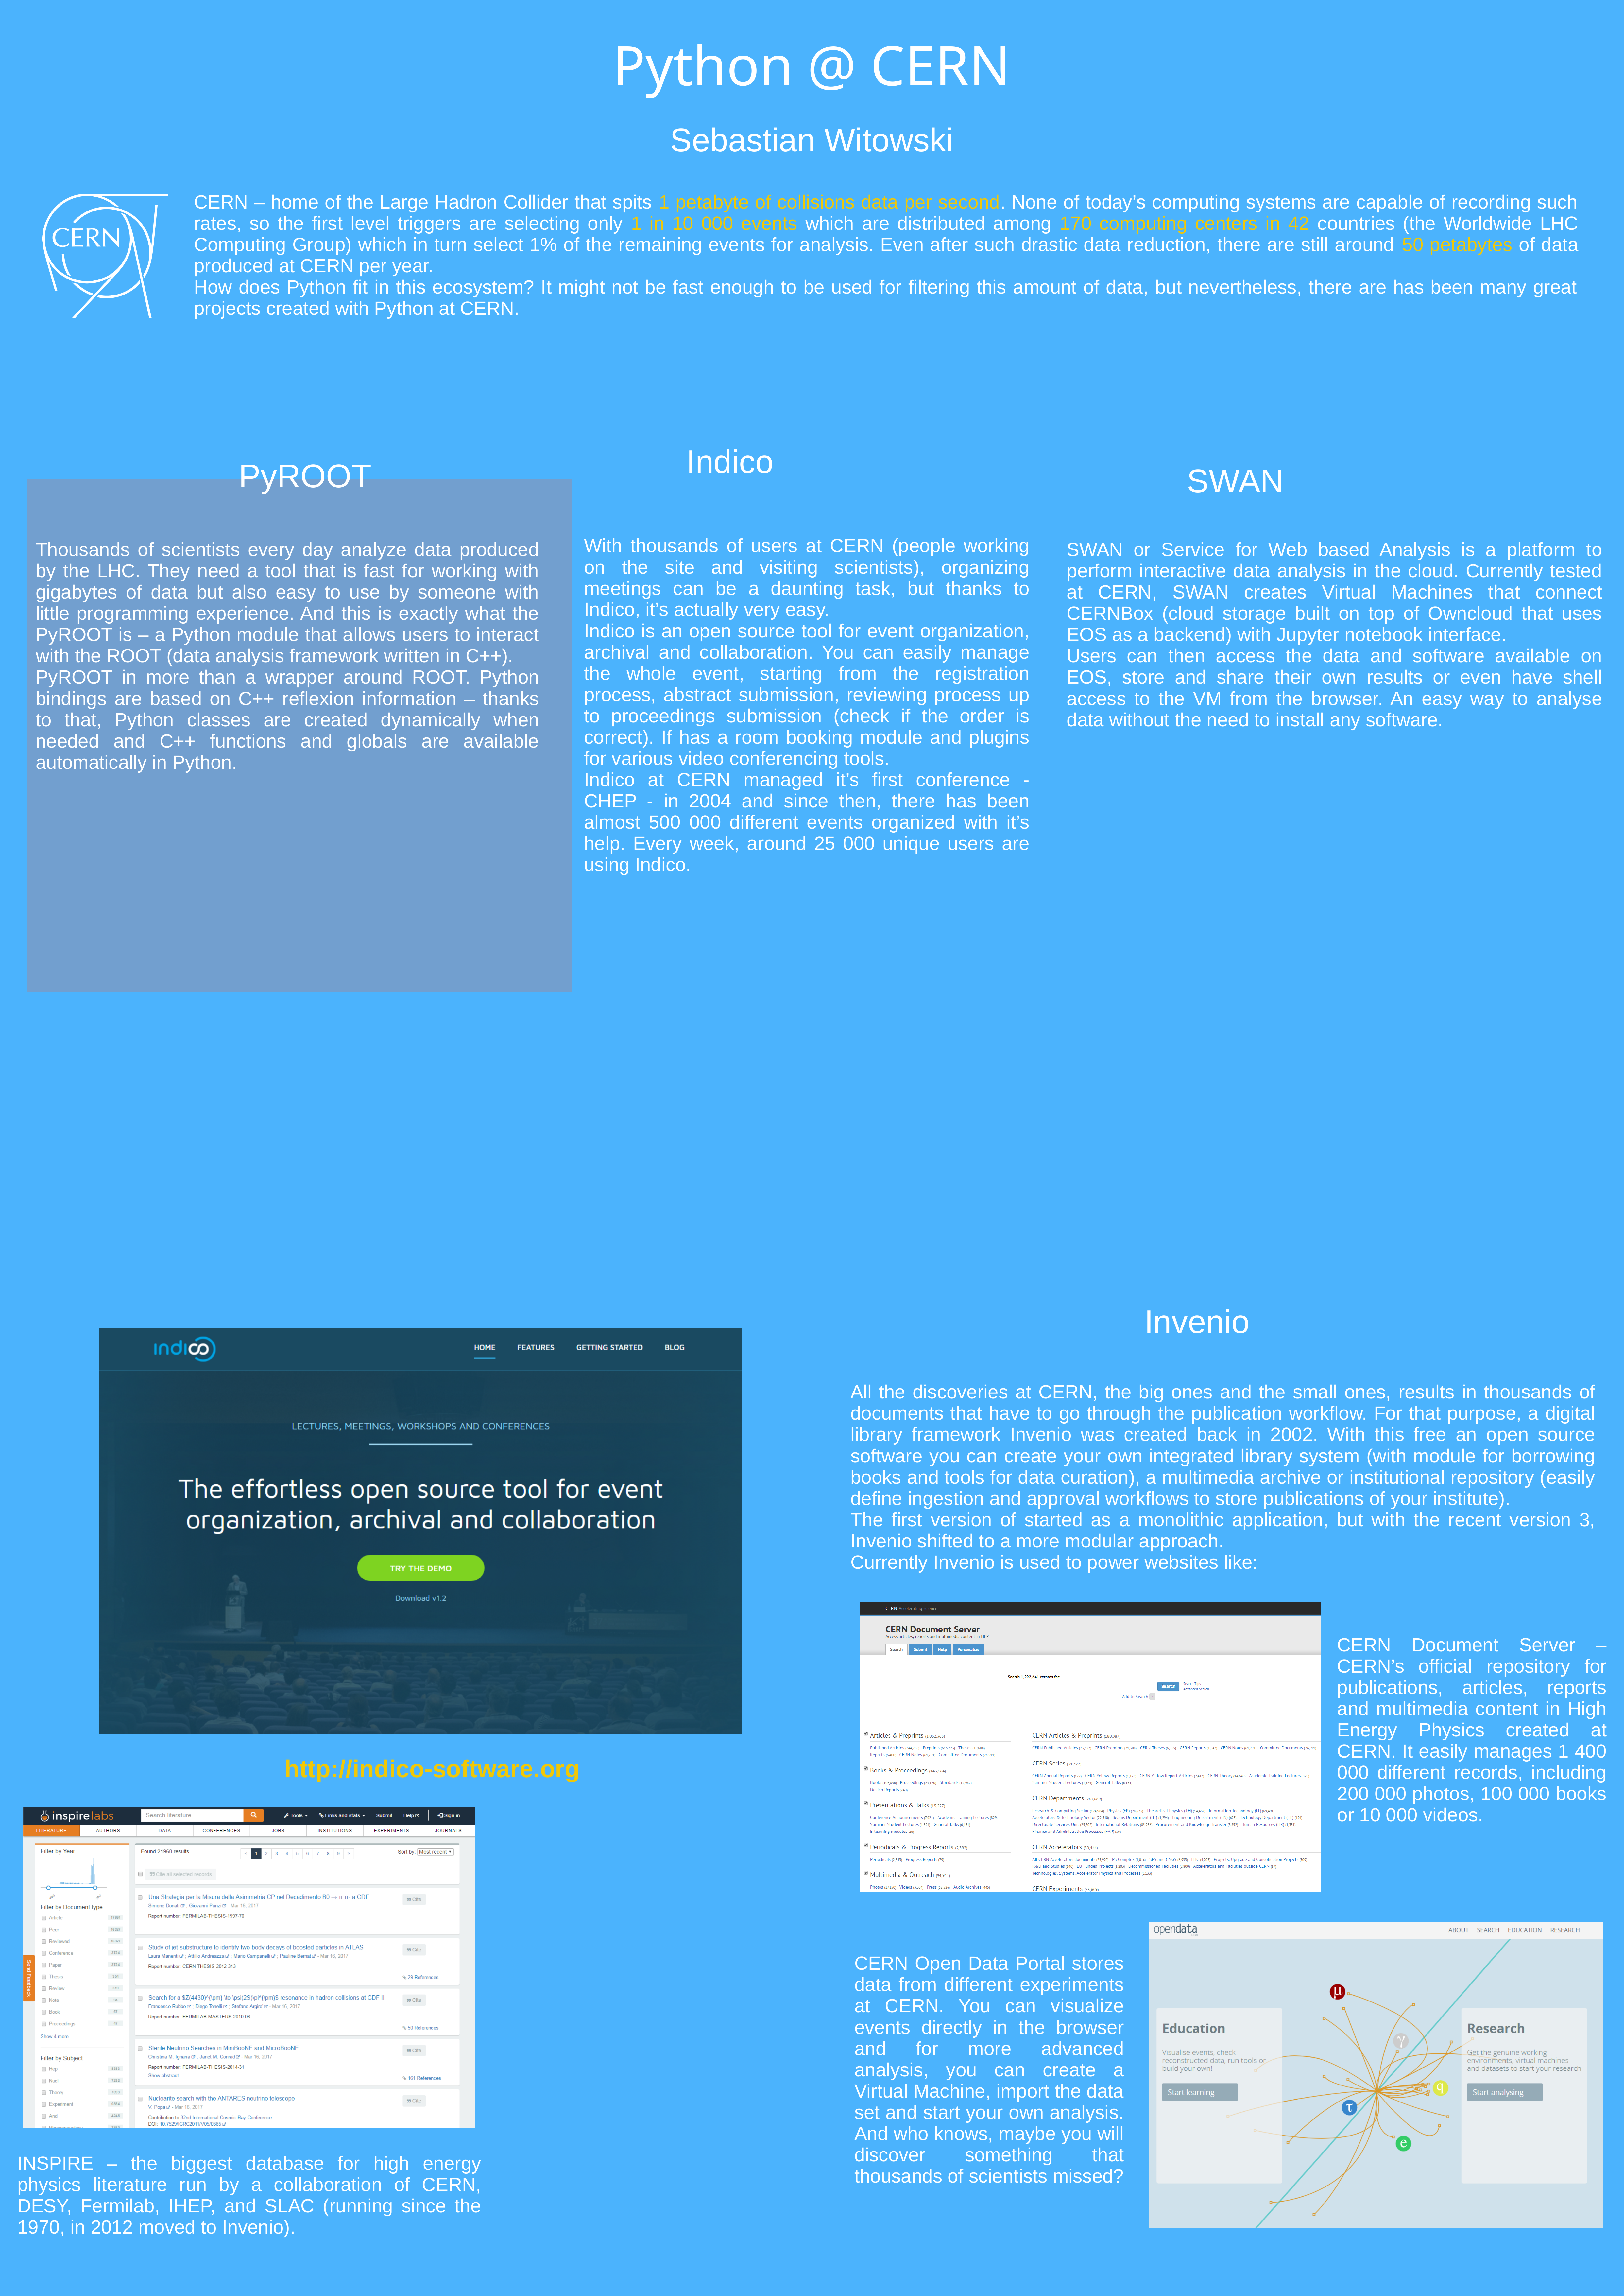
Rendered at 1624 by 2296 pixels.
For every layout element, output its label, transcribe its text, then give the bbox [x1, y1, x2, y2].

text_box PyROOT [224, 455, 386, 497]
picture [99, 1328, 742, 1734]
text_box All the discoveries at CERN, the big ones and the small ones, results in thousands of documents that have to go through the publication workflow. For that purpose, a digital library framework Invenio was created back in 2002. With this free an open source software you can create your own integrated library system (with module for borrowing books and tools for data curation), a multimedia archive or institutional repository (easily define ingestion and approval workflows to store publications of your institute). The first version of started as a monolithic application, but with the recent version 3, Invenio shifted to a more modular approach. Currently Invenio is used to power websites like: [846, 1379, 1601, 1576]
text_box CERN – home of the Large Hadron Collider that spits 1 petabyte of collisions data per second. None of today’s computing systems are capable of recording such rates, so the first level triggers are selecting only 1 in 10 000 events which are distributed among 170 computing centers in 42 countries (the Worldwide LHC Computing Group) which in turn select 1% of the remaining events for analysis. Even after such drastic data reduction, there are still around 50 petabytes of data produced at CERN per year. How does Python fit in this ecosystem? It might not be fast enough to be used for filtering this amount of data, but nevertheless, there are has been many great projects created with Python at CERN. [189, 189, 1583, 327]
text_box Python @ CERN [103, 25, 1521, 108]
text_box Invenio [1116, 1301, 1278, 1343]
picture [42, 193, 168, 319]
text_box Thousands of scientists every day analyze data produced by the LHC. They need a tool that is fast for working with gigabytes of data but also easy to use by someone with little programming experience. And this is exactly what the PyROOT is – a Python module that allows users to interact with the ROOT (data analysis framework written in C++). PyROOT in more than a wrapper around ROOT. Python bindings are based on C++ reflexion information – thanks to that, Python classes are created dynamically when needed and C++ functions and globals are available automatically in Python. [31, 536, 545, 888]
text_box Indico [649, 441, 811, 483]
text_box SWAN or Service for Web based Analysis is a platform to perform interactive data analysis in the cloud. Currently tested at CERN, SWAN creates Virtual Machines that connect CERNBox (cloud storage built on top of Owncloud that uses EOS as a backend) with Jupyter notebook interface. Users can then access the data and software available on EOS, store and share their own results or even have shell access to the VM from the browser. An easy way to analyse data without the need to install any software. [1062, 536, 1608, 988]
picture [1149, 1922, 1603, 2228]
text_box CERN Open Data Portal stores data from different experiments at CERN. You can visualize events directly in the browser and for more advanced analysis, you can create a Virtual Machine, import the data set and start your own analysis. And who knows, maybe you will discover something that thousands of scientists missed? [849, 1950, 1129, 2190]
text_box http://indico-software.org [170, 1753, 695, 1797]
text_box With thousands of users at CERN (people working on the site and visiting scientists), organizing meetings can be a daunting task, but thanks to Indico, it’s actually very easy. Indico is an open source tool for event organization, archival and collaboration. You can easily manage the whole event, starting from the registration process, abstract submission, reviewing process up to proceedings submission (check if the order is correct). If has a room booking module and plugins for various video conferencing tools. Indico at CERN managed it’s first conference - CHEP - in 2004 and since then, there has been almost 500 000 different events organized with it’s help. Every week, around 25 000 unique users are using Indico. [579, 532, 1035, 922]
picture [23, 1807, 475, 2128]
text_box CERN Document Server – CERN’s official repository for publications, articles, reports and multimedia content in High Energy Physics created at CERN. It easily manages 1 400 000 different records, including 200 000 photos, 100 000 books or 10 000 videos. [1332, 1632, 1612, 1838]
text_box INSPIRE – the biggest database for high energy physics literature run by a collaboration of CERN, DESY, Fermilab, IHEP, and SLAC (running since the 1970, in 2012 moved to Invenio). [12, 2150, 487, 2270]
picture [860, 1602, 1321, 1892]
text_box [27, 479, 572, 992]
text_box SWAN [1154, 460, 1317, 502]
text_box Sebastian Witowski [613, 120, 1011, 179]
